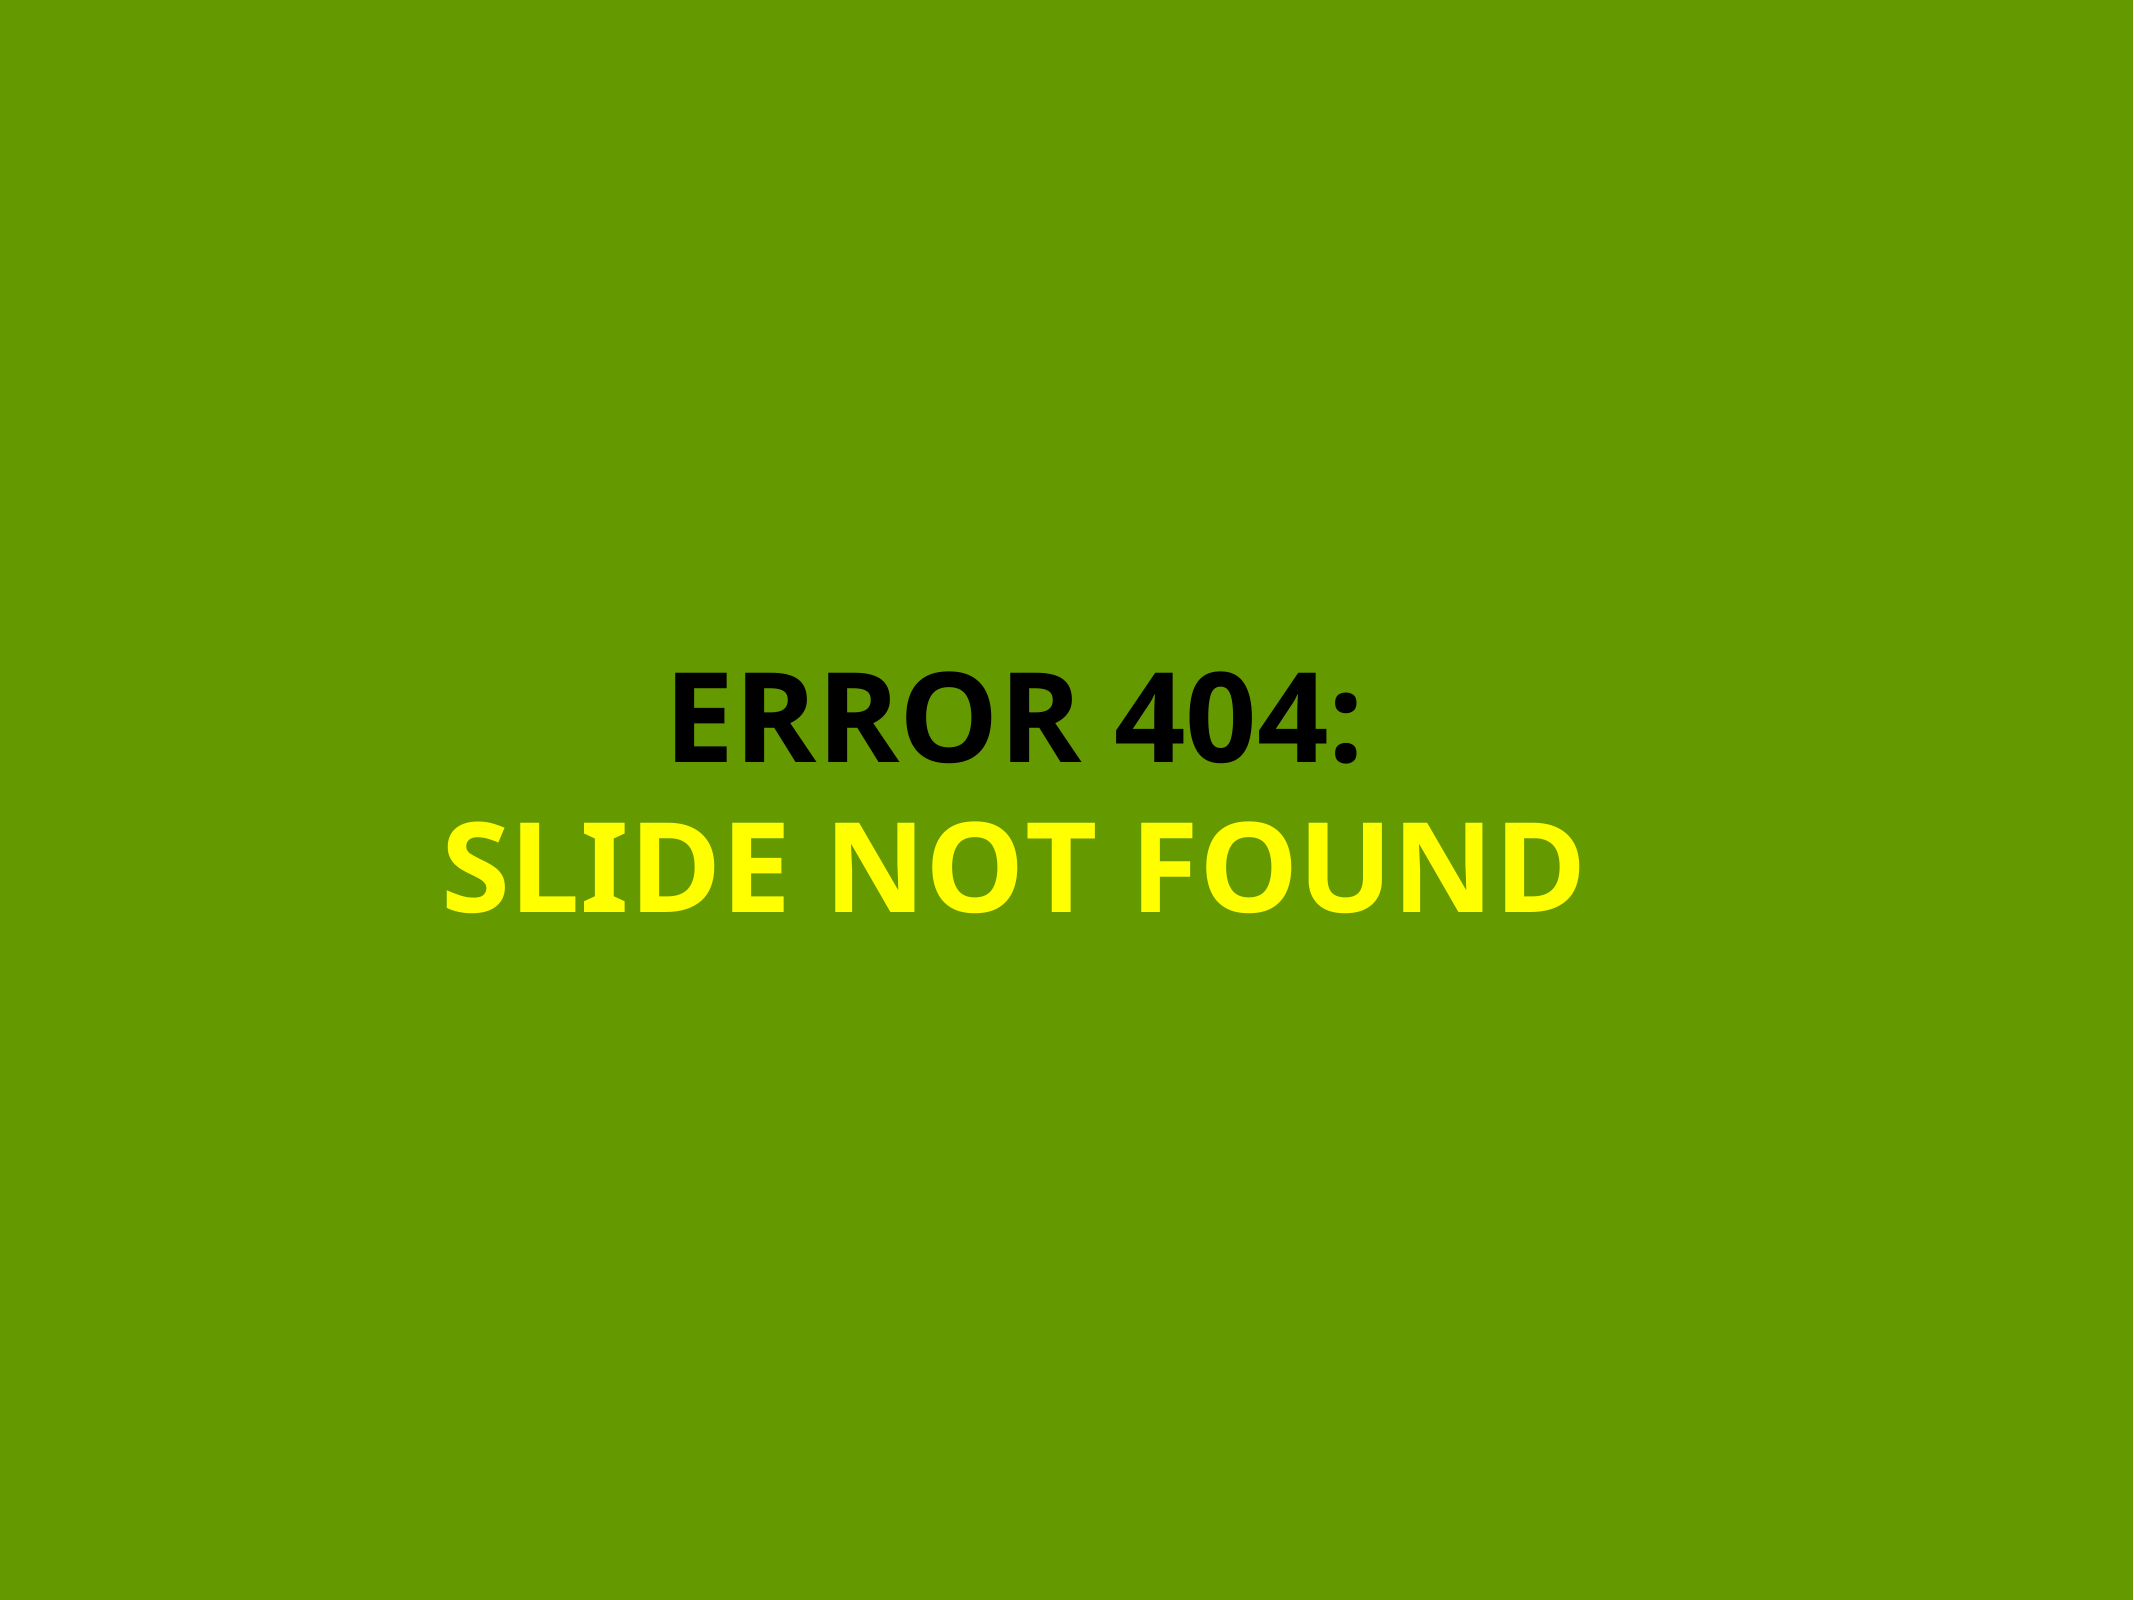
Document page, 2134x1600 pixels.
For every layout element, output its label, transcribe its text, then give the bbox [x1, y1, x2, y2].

text_box ERROR 404: SLIDE NOT FOUND [4, 637, 2025, 1013]
